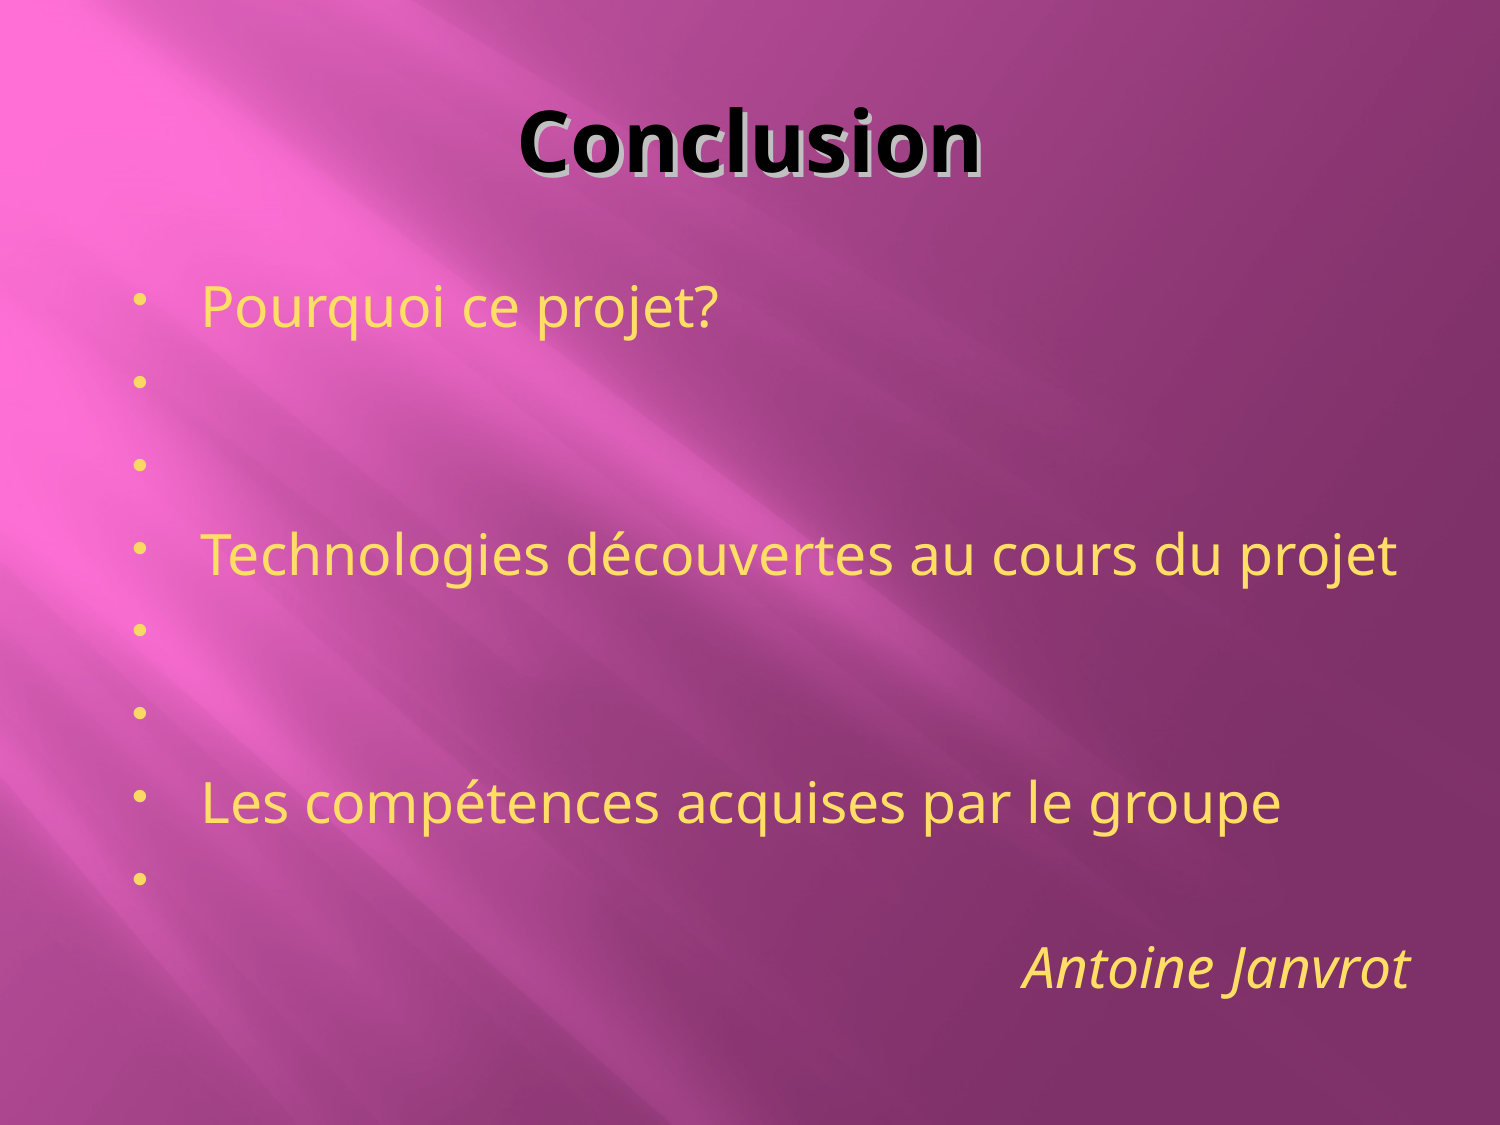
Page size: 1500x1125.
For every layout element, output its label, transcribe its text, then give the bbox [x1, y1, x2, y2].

list Pourquoi ce projet? Technologies découvertes au cours du projet Les compétences acquises par le groupe Antoine Janvrot [75, 262, 1426, 1036]
title Conclusion [75, 45, 1426, 233]
